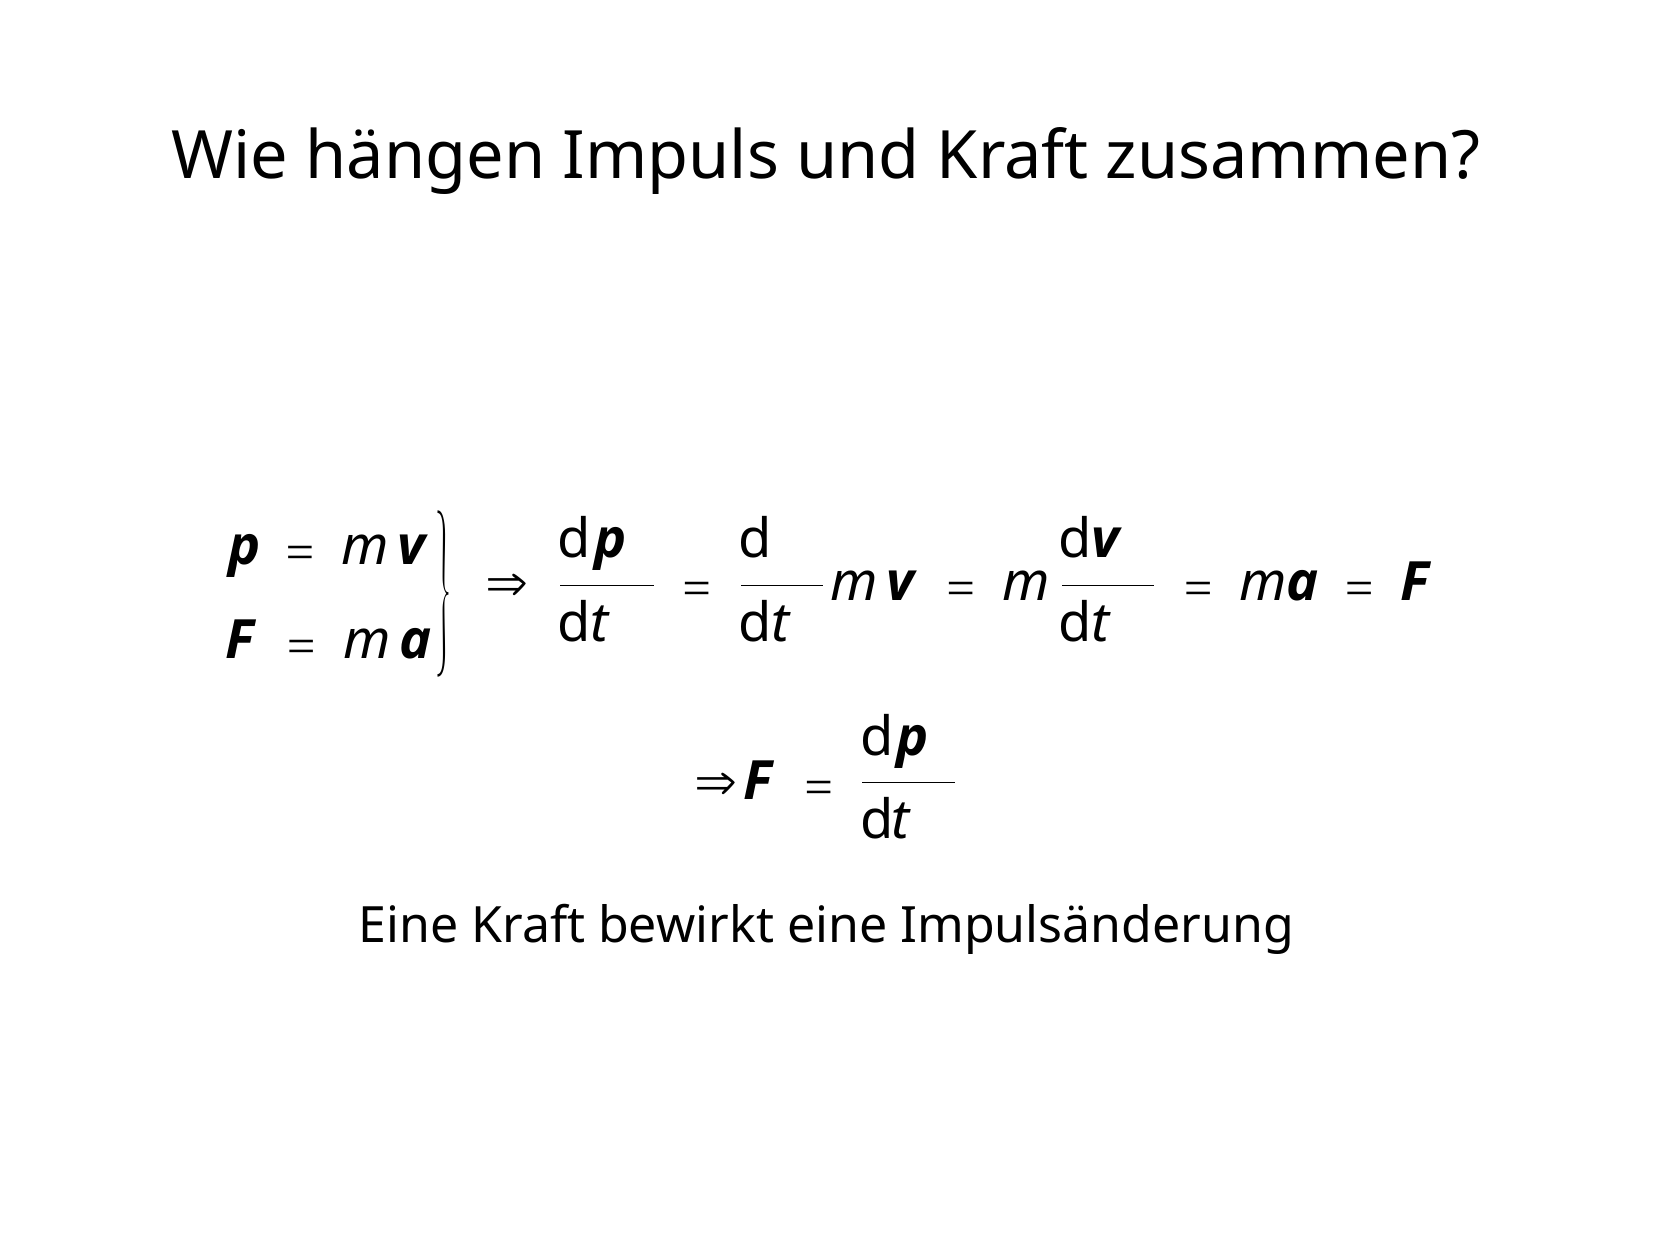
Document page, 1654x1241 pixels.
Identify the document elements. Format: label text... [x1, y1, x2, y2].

chart [213, 505, 1441, 853]
title Wie hängen Impuls und Kraft zusammen? [82, 49, 1571, 257]
subtitle Eine Kraft bewirkt eine Impulsänderung [82, 290, 1571, 1010]
